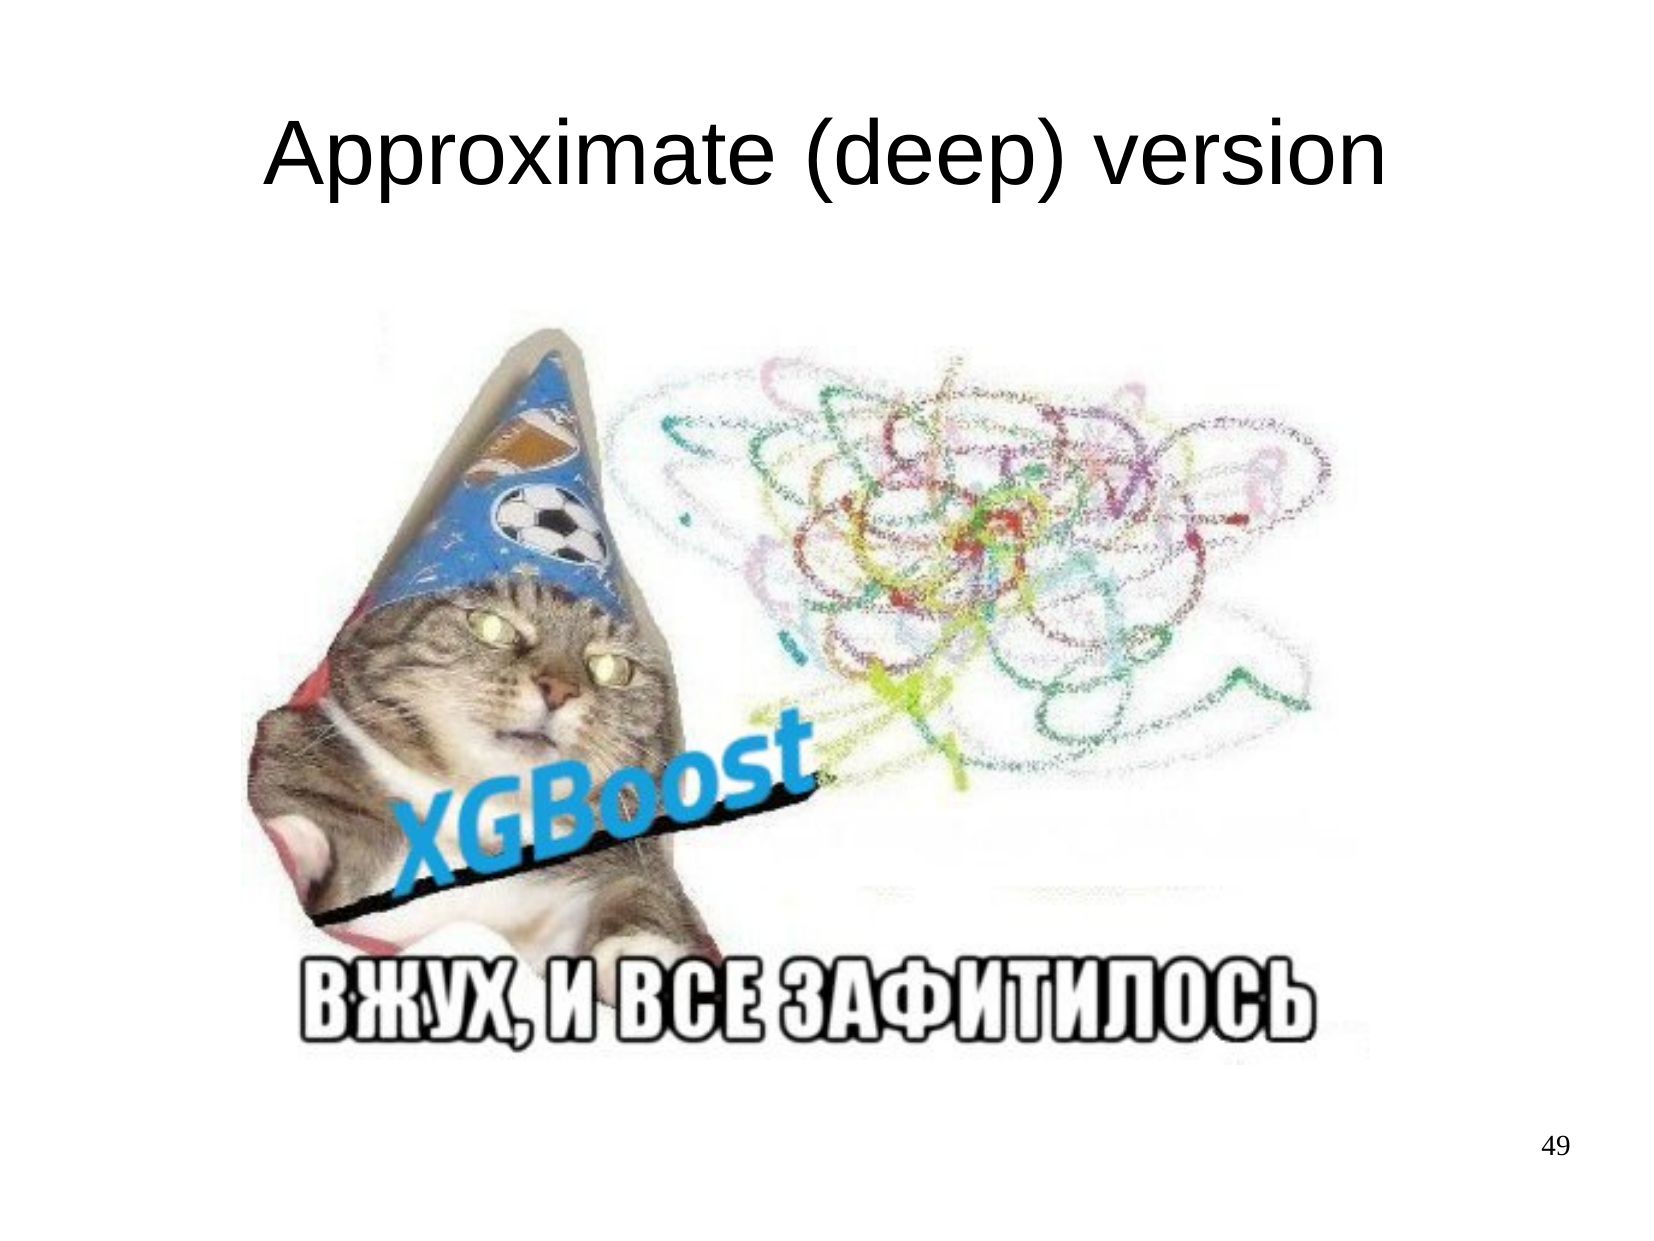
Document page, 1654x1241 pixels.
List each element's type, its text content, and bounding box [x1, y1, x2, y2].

picture [241, 308, 1370, 1065]
title Approximate (deep) version [82, 49, 1571, 257]
